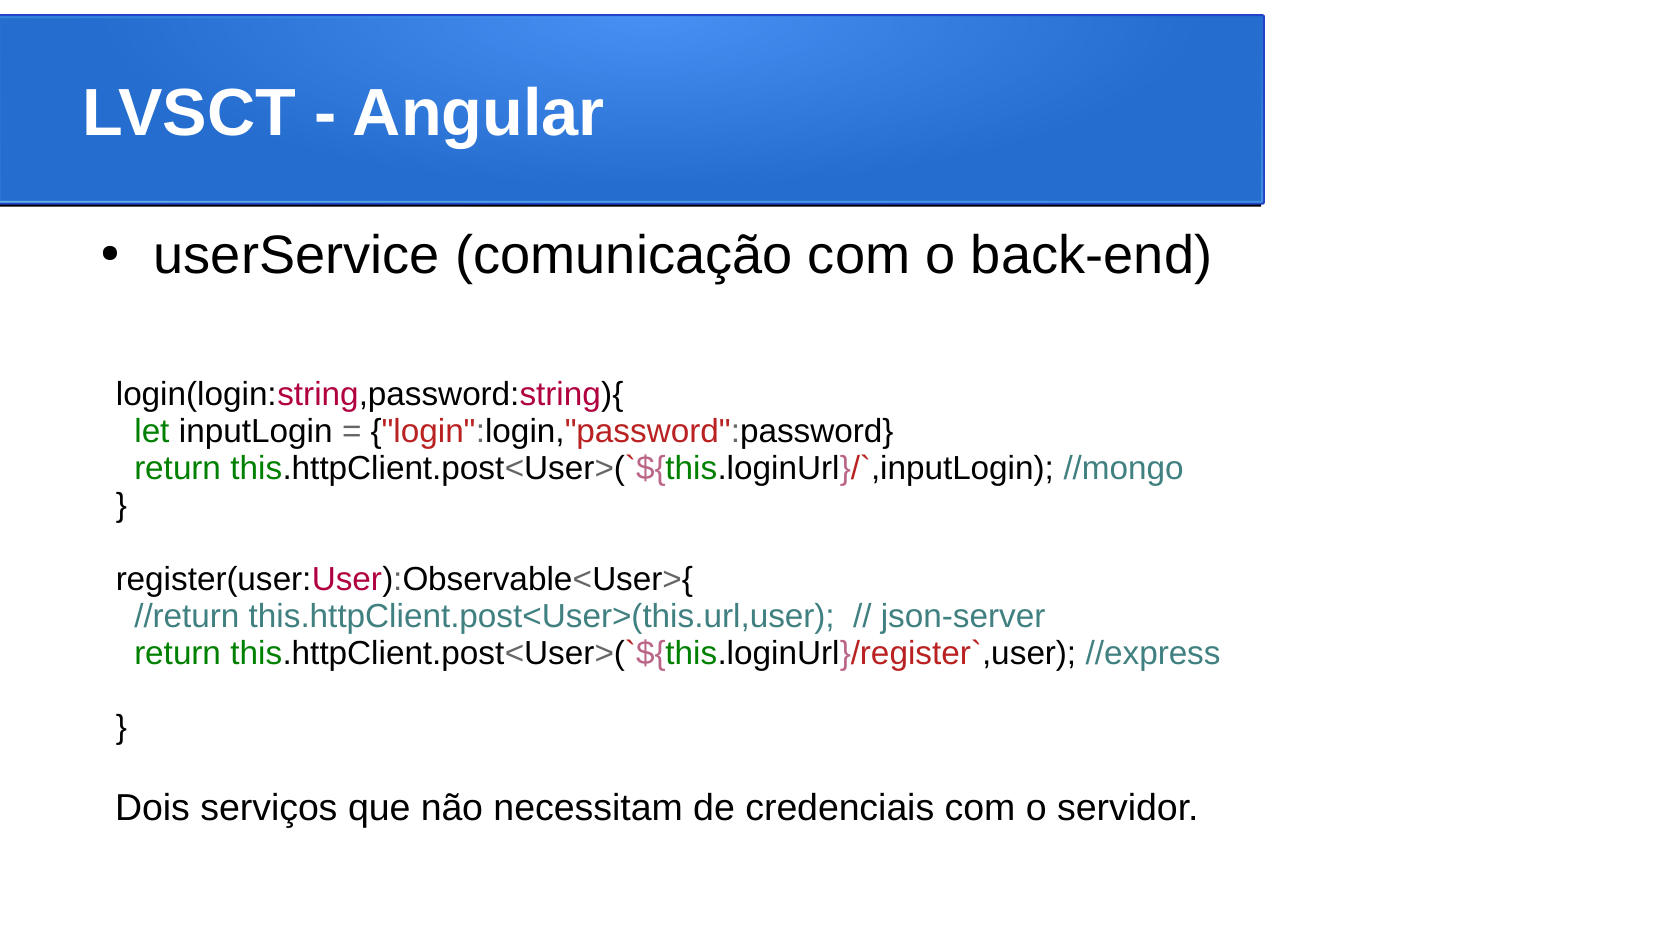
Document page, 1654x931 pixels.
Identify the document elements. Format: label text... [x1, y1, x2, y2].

list userService (comunicação com o back-end) [82, 224, 1571, 764]
text_box Dois serviços que não necessitam de credenciais com o servidor. [100, 779, 1214, 837]
title LVSCT - Angular [82, 35, 1235, 189]
text_box login(login:string,password:string){ let inputLogin = {"login":login,"password":password} return this.httpClient.post<User>(`${this.loginUrl}/`,inputLogin); //mongo } register(user:User):Observable<User>{ //return this.httpClient.post<User>(this.url,user); // json-server return this.httpClient.post<User>(`${this.loginUrl}/register`,user); //express } [82, 330, 1323, 753]
